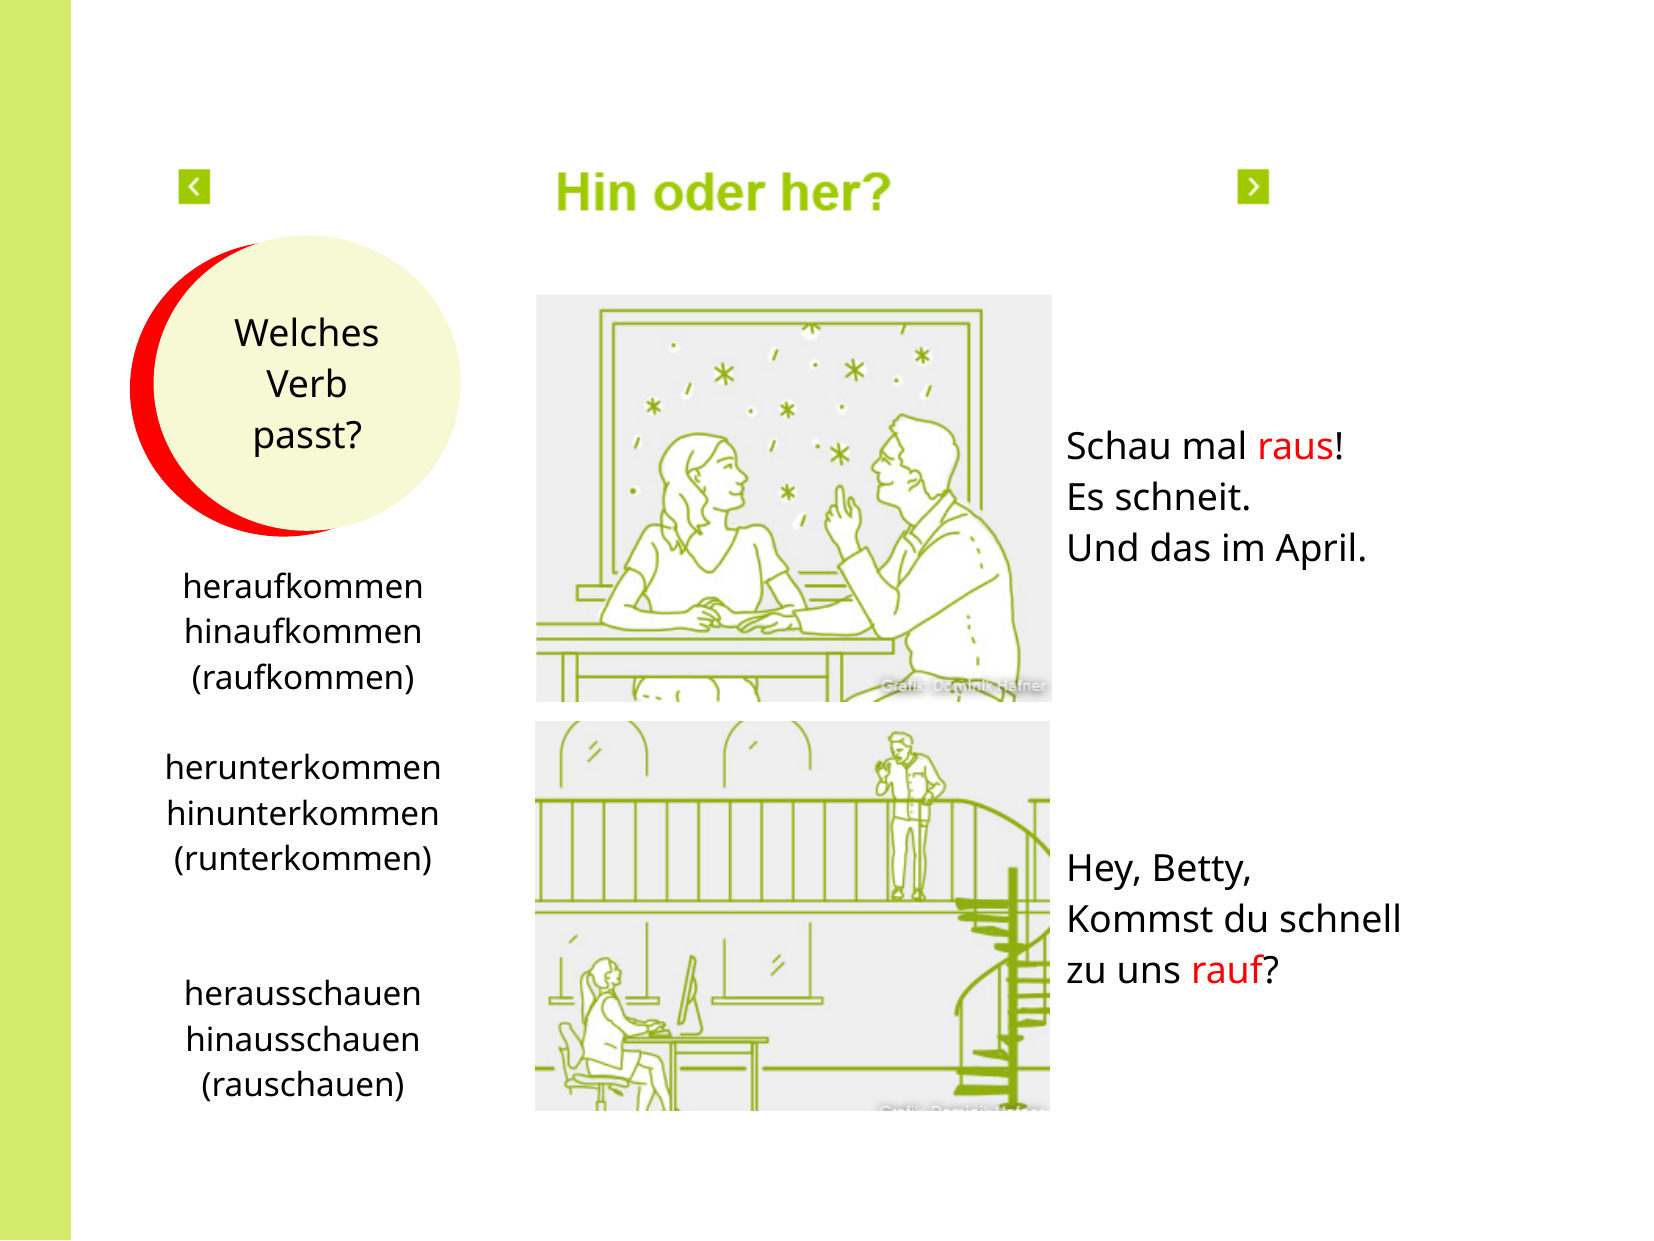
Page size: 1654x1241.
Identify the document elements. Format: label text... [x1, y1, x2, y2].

text_box [0, 0, 71, 1241]
text_box Hey, Betty, Kommst du schnell zu uns rauf? [1051, 725, 1654, 1111]
picture [536, 721, 1050, 1111]
text_box Welches Verb passt? [153, 235, 461, 531]
text_box Schau mal raus! Es schneit. Und das im April. [1051, 295, 1654, 697]
picture [154, 141, 1288, 236]
text_box heraufkommen hinaufkommen (raufkommen) herunterkommen hinunterkommen (runterkommen) herausschauen hinausschauen (rauschauen) [70, 460, 536, 1170]
picture [535, 295, 1052, 702]
text_box [129, 244, 329, 537]
